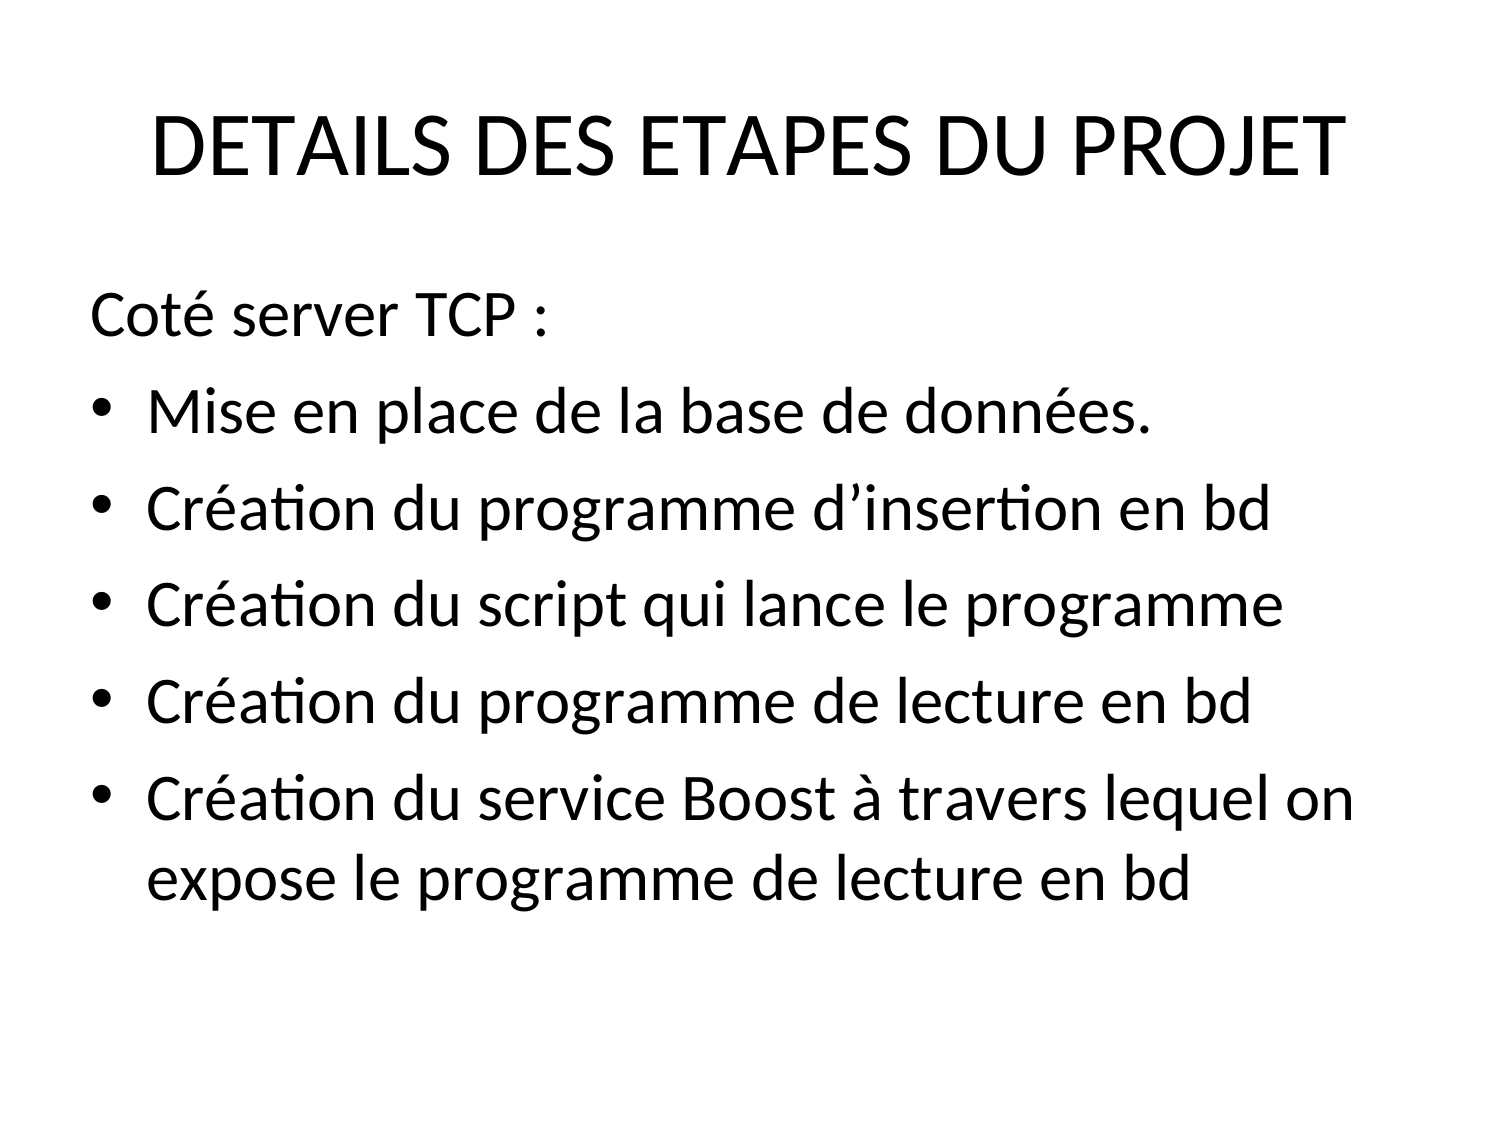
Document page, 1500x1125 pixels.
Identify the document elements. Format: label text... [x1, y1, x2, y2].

title DETAILS DES ETAPES DU PROJET [75, 45, 1426, 233]
list Coté server TCP : Mise en place de la base de données. Création du programme d’insertion en bd Création du script qui lance le programme Création du programme de lecture en bd Création du service Boost à travers lequel on expose le programme de lecture en bd [75, 262, 1426, 1005]
